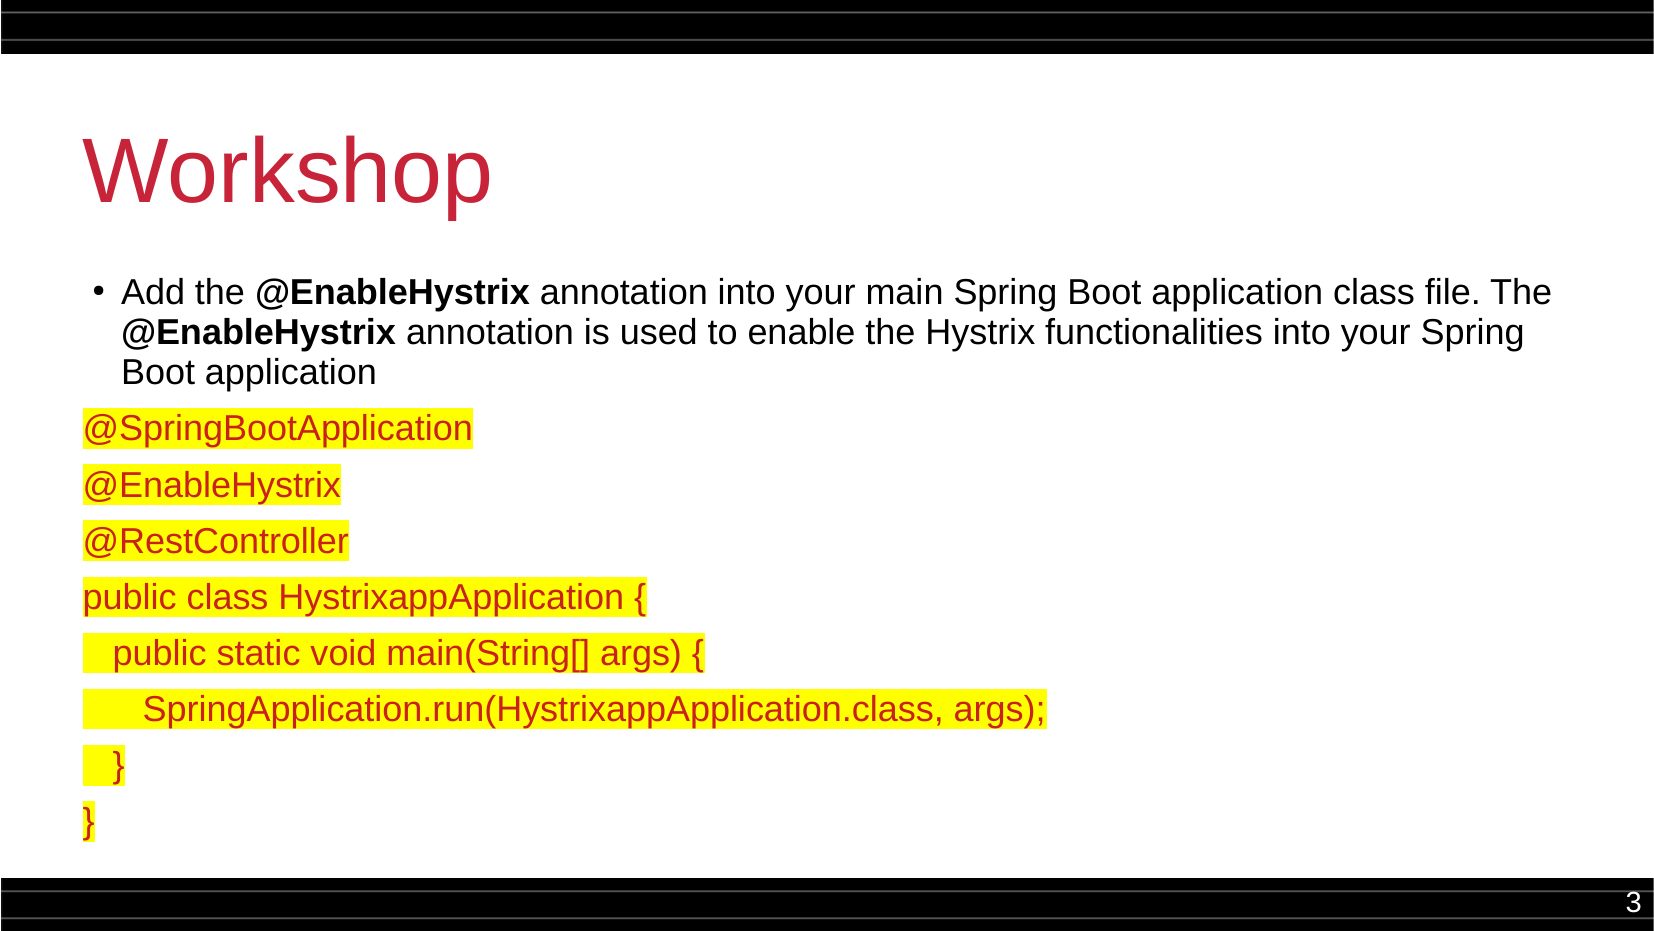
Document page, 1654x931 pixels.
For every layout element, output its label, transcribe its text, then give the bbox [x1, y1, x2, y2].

picture [1, 0, 1654, 54]
title Workshop [82, 92, 1571, 249]
list Add the @EnableHystrix annotation into your main Spring Boot application class file. The @EnableHystrix annotation is used to enable the Hystrix functionalities into your Spring Boot application @SpringBootApplication @EnableHystrix @RestController public class HystrixappApplication { public static void main(String[] args) { SpringApplication.run(HystrixappApplication.class, args); } } [82, 271, 1571, 851]
picture [1, 878, 1654, 931]
